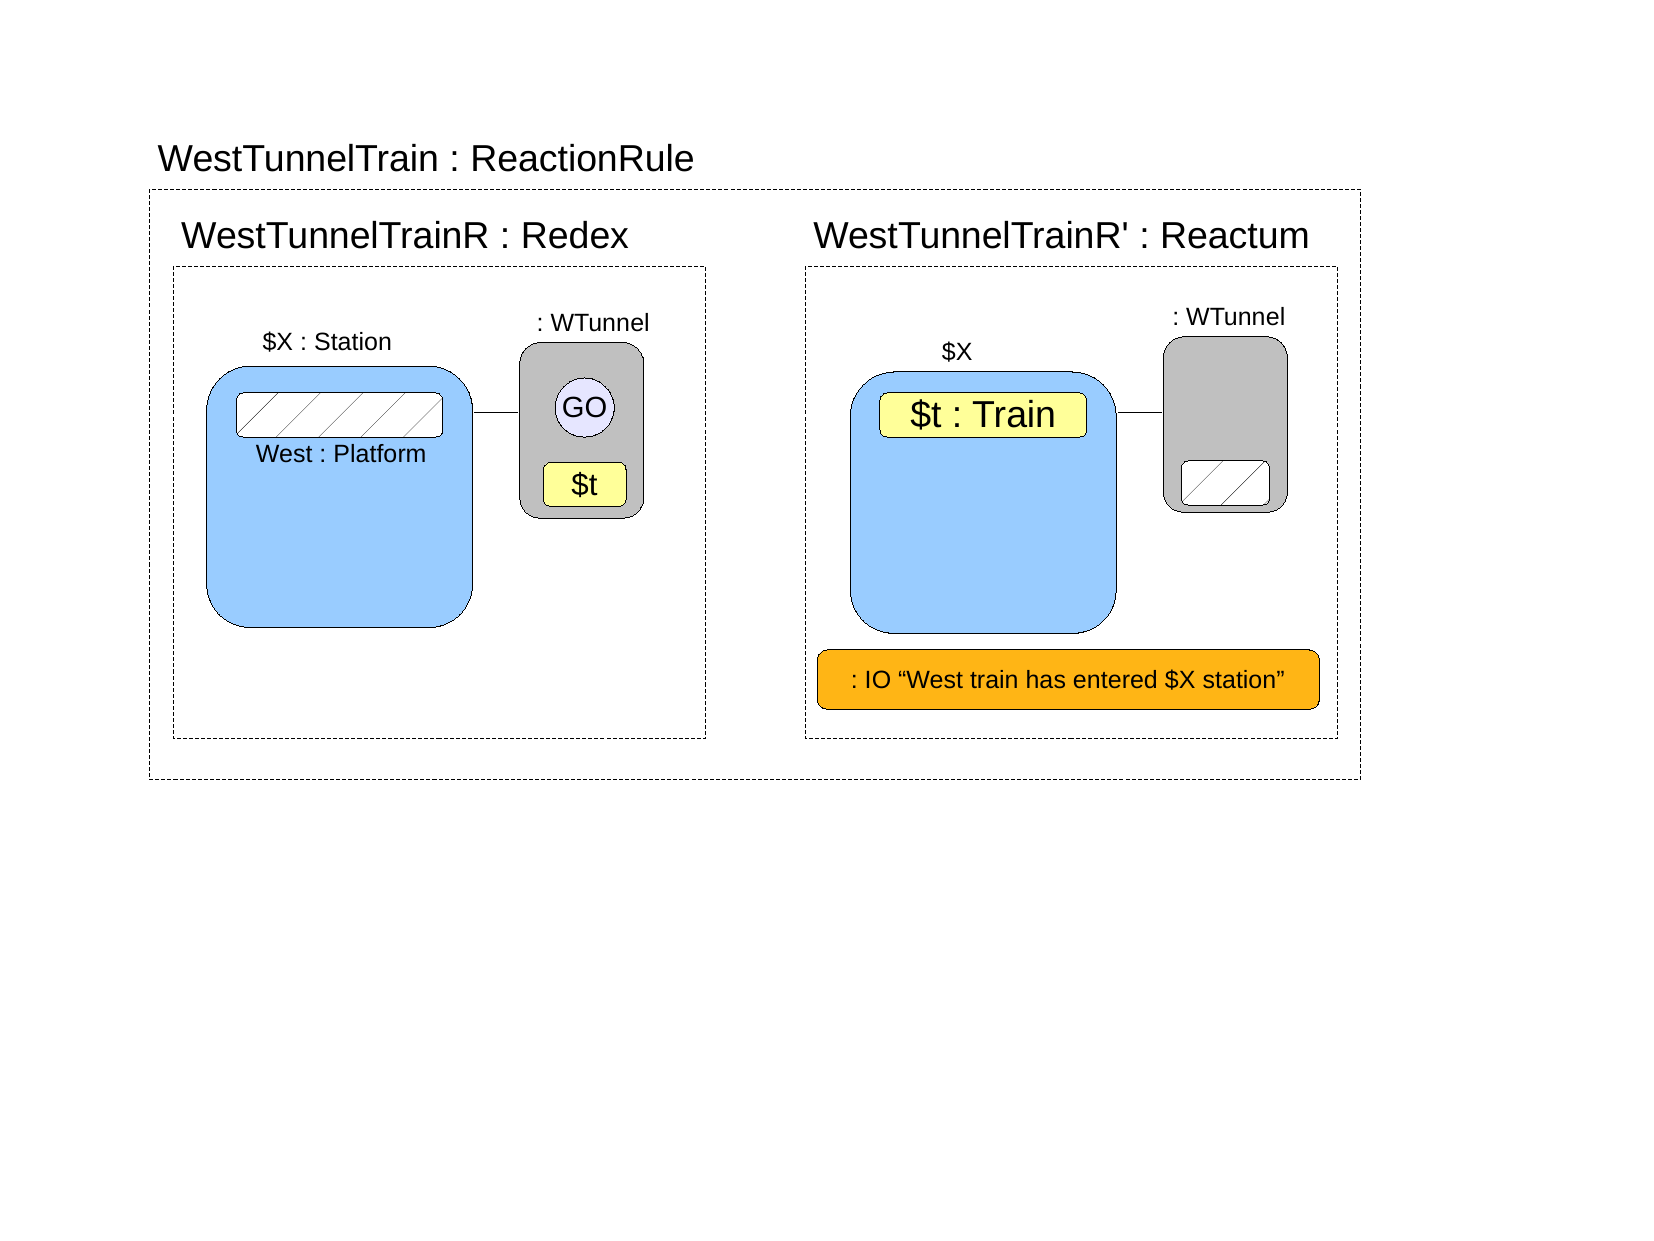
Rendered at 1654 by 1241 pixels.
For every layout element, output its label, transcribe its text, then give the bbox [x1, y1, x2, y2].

text_box $t : Train [879, 392, 1087, 438]
text_box $t [543, 462, 627, 507]
text_box [519, 342, 644, 519]
text_box WestTunnelTrainR : Redex [166, 207, 648, 264]
text_box $X : Station [247, 320, 530, 364]
text_box GO [555, 377, 615, 438]
text_box West : Platform [241, 432, 449, 476]
text_box : WTunnel [521, 301, 670, 344]
text_box WestTunnelTrainR' : Reactum [798, 207, 1329, 264]
text_box [206, 366, 473, 628]
text_box : WTunnel [1157, 295, 1306, 347]
text_box : IO “West train has entered $X station” [817, 649, 1320, 710]
text_box [850, 371, 1117, 634]
text_box WestTunnelTrain : ReactionRule [142, 130, 714, 188]
text_box $X [927, 330, 1190, 374]
text_box [1163, 336, 1288, 513]
